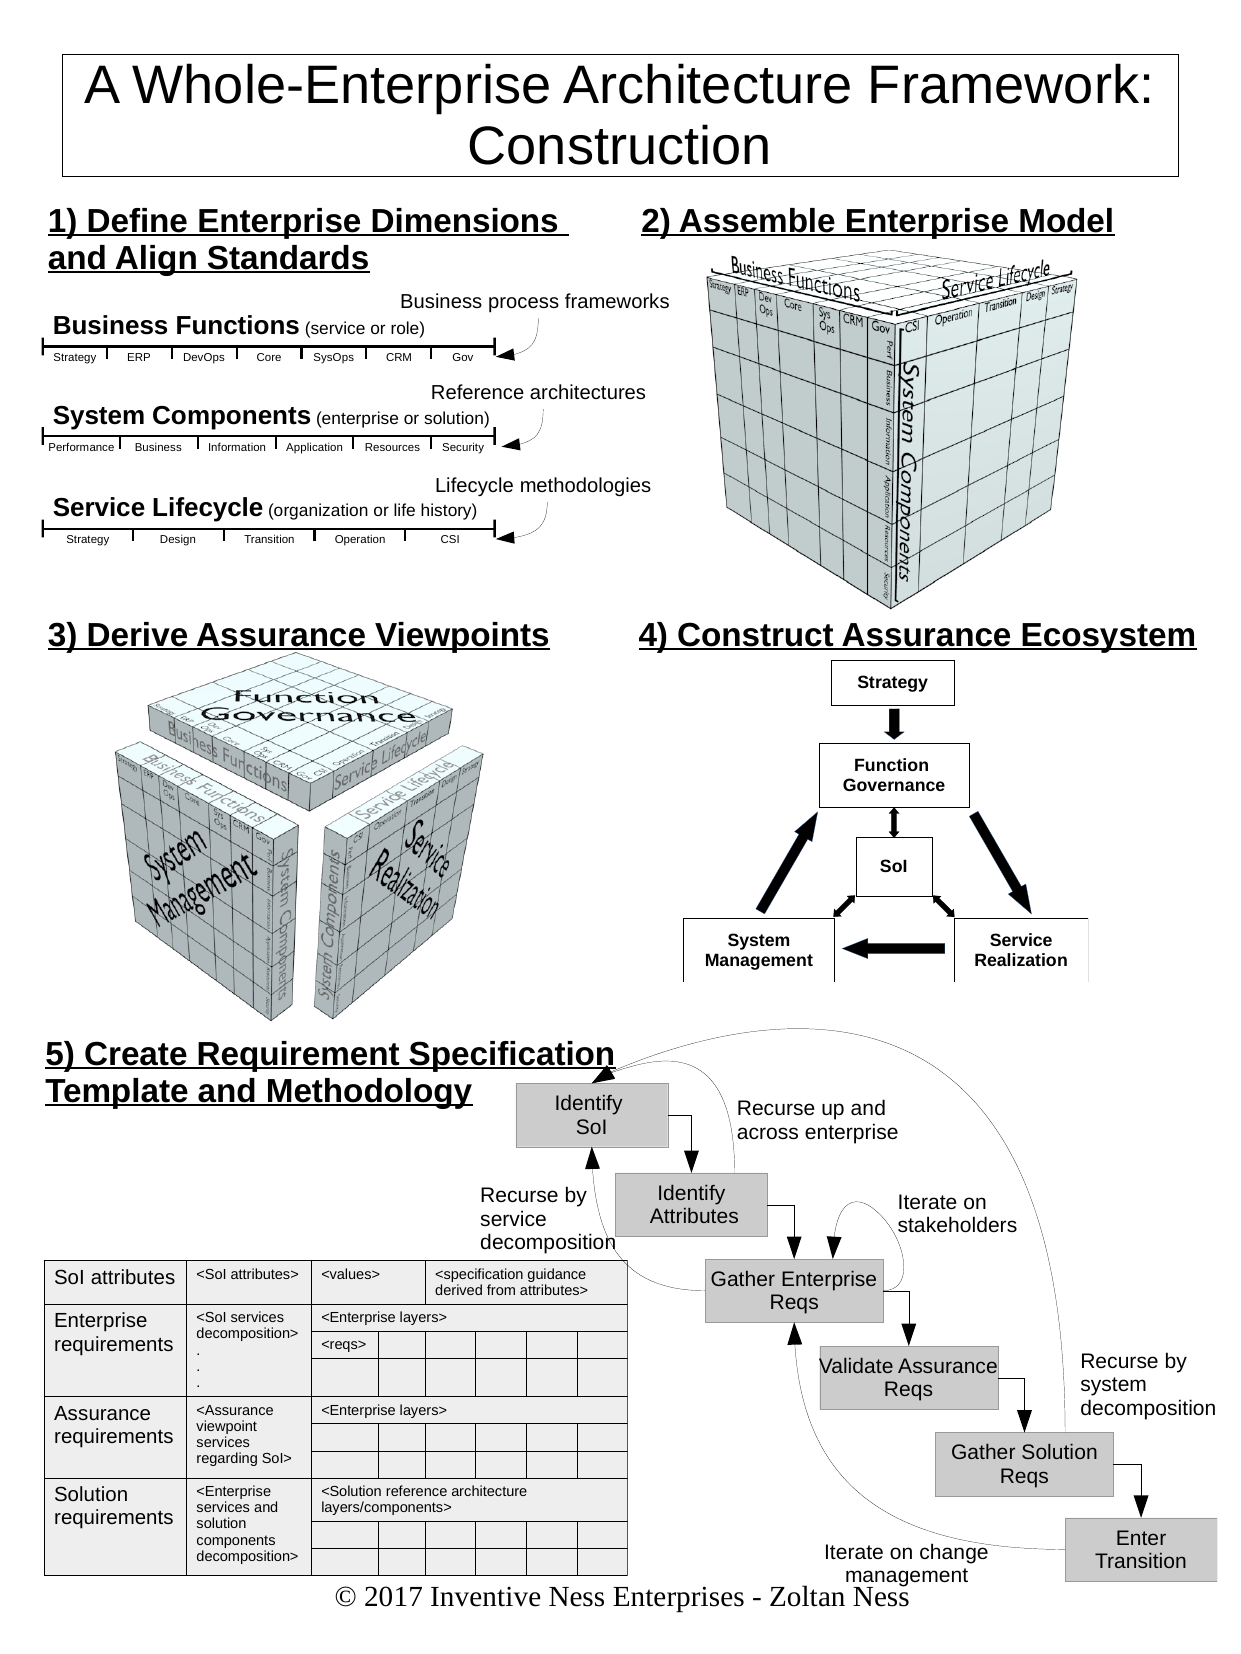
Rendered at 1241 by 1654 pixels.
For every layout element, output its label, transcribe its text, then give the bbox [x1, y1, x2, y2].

text_box 4) Construct Assurance Ecosystem [623, 608, 1218, 698]
picture [683, 698, 1089, 982]
text_box 3) Derive Assurance Viewpoints [33, 608, 571, 698]
text_box 5) Create Requirement Specification Template and Methodology [30, 1027, 640, 1154]
picture [110, 698, 486, 1023]
title A Whole-Enterprise Architecture Framework: Construction [62, 54, 1179, 177]
picture [43, 1028, 1218, 1588]
text_box 2) Assemble Enterprise Model [626, 195, 1145, 248]
text_box 1) Define Enterprise Dimensions and Align Standards [33, 195, 586, 321]
picture [41, 248, 1196, 612]
